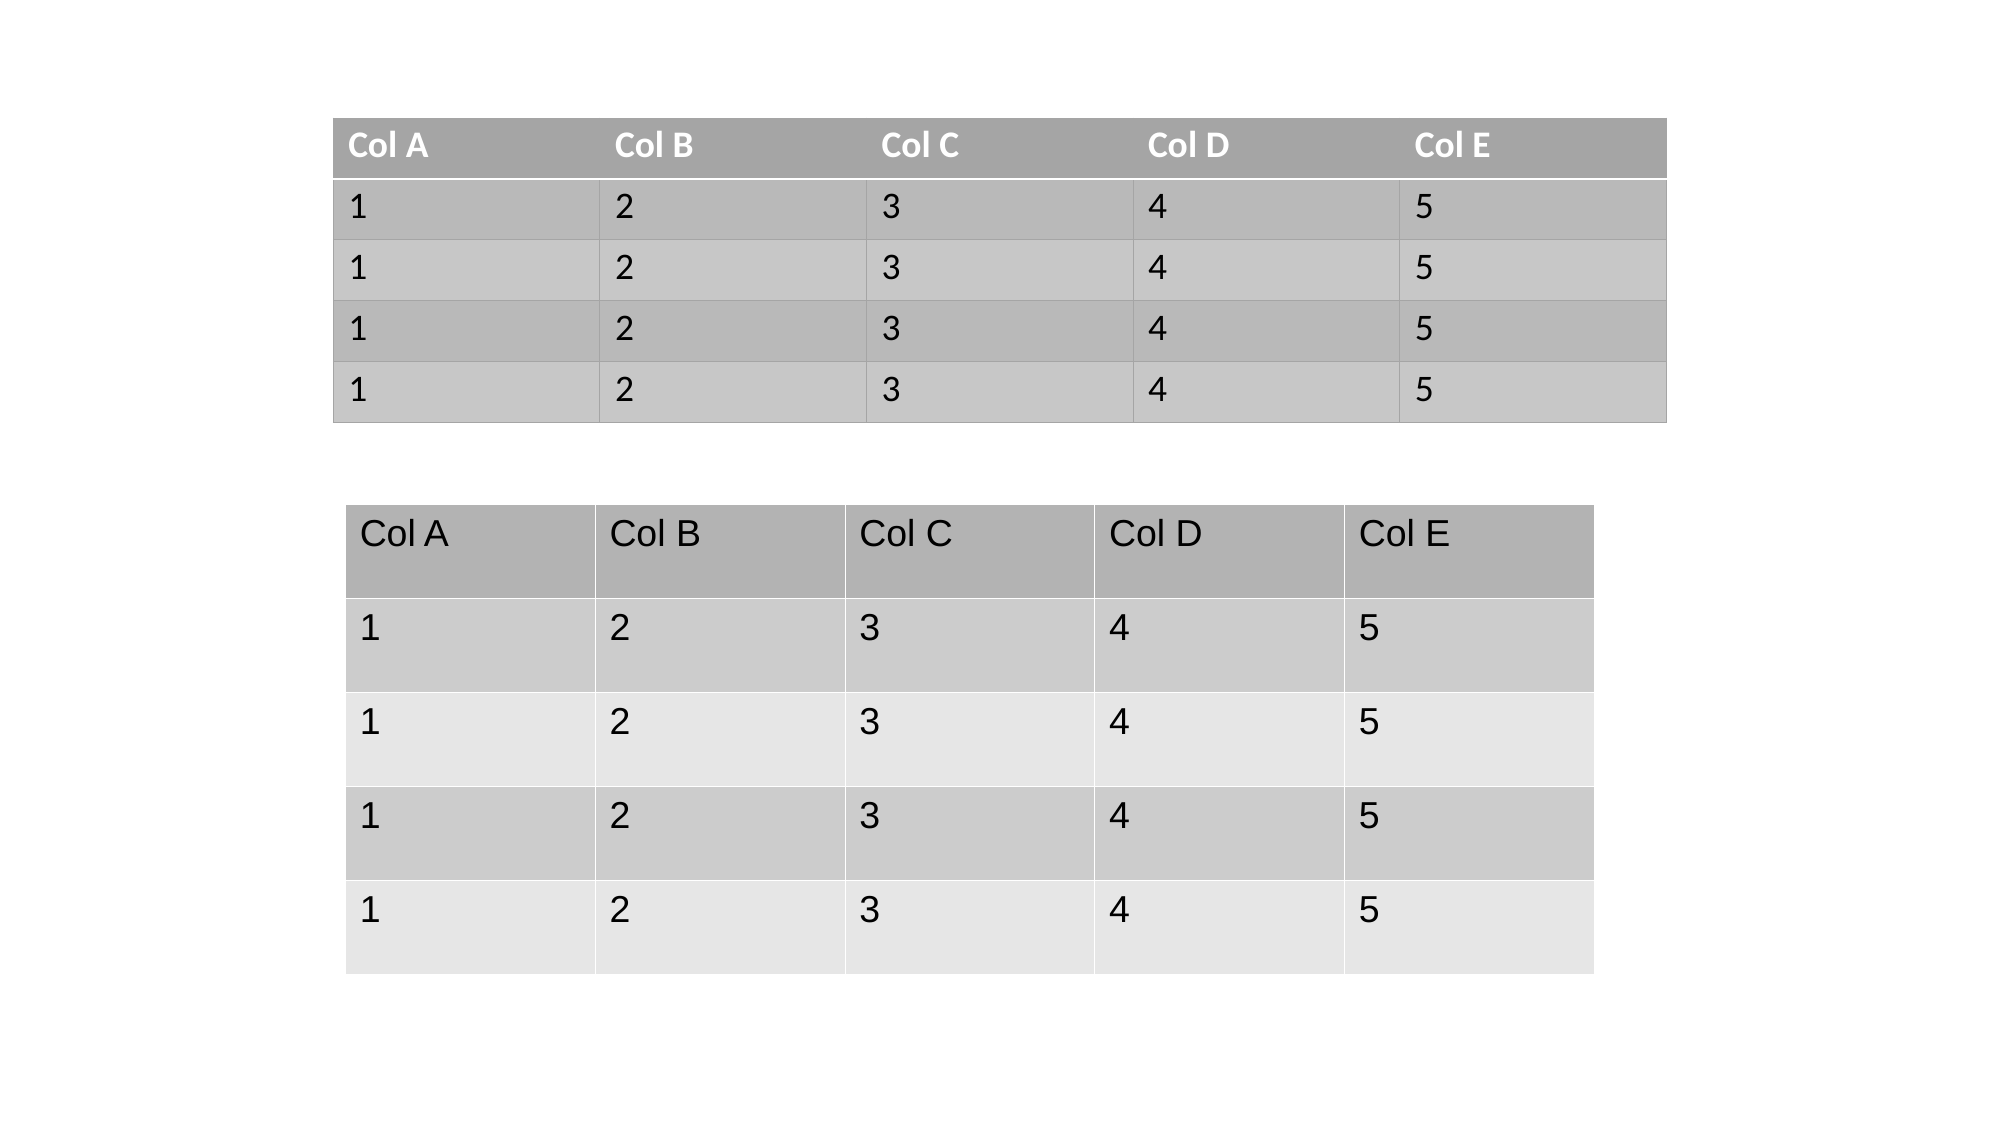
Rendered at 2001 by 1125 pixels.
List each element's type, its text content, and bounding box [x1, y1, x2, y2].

table_cell 3 [846, 787, 1094, 880]
table_cell 2 [600, 240, 866, 300]
table_header Col D [1095, 505, 1344, 598]
table_cell 2 [600, 301, 866, 361]
table_cell 3 [867, 362, 1133, 422]
table_cell 4 [1134, 301, 1399, 361]
table_cell 5 [1345, 787, 1594, 880]
table_cell 5 [1345, 599, 1594, 692]
table_cell 5 [1400, 180, 1666, 239]
table_header Col A [346, 505, 595, 598]
table_cell 5 [1345, 881, 1594, 974]
table_cell 1 [334, 240, 599, 300]
table_cell 2 [596, 693, 845, 786]
table_header Col E [1345, 505, 1594, 598]
table_cell 5 [1400, 240, 1666, 300]
table_cell 4 [1134, 240, 1399, 300]
table_cell 3 [867, 301, 1133, 361]
table_cell 1 [346, 787, 595, 880]
table_cell 4 [1095, 881, 1344, 974]
table_cell 2 [596, 881, 845, 974]
table_cell 5 [1400, 301, 1666, 361]
table_cell 4 [1095, 599, 1344, 692]
table_cell 3 [867, 180, 1133, 239]
table_header Col C [867, 119, 1133, 178]
table_cell 3 [846, 599, 1094, 692]
table_cell 4 [1134, 362, 1399, 422]
table_cell 1 [346, 599, 595, 692]
table_cell 1 [334, 180, 599, 239]
table_header Col B [596, 505, 845, 598]
table_cell 3 [867, 240, 1133, 300]
table_cell 1 [346, 881, 595, 974]
table_cell 2 [600, 362, 866, 422]
table_header Col C [846, 505, 1094, 598]
table_cell 2 [600, 180, 866, 239]
table_cell 5 [1400, 362, 1666, 422]
table_cell 2 [596, 787, 845, 880]
table_cell 5 [1345, 693, 1594, 786]
table_header Col A [334, 119, 599, 178]
table_header Col B [600, 119, 866, 178]
table_cell 4 [1134, 180, 1399, 239]
table_cell 3 [846, 693, 1094, 786]
table_cell 1 [334, 362, 599, 422]
table_header Col D [1134, 119, 1399, 178]
table_cell 3 [846, 881, 1094, 974]
table_cell 4 [1095, 693, 1344, 786]
table_cell 4 [1095, 787, 1344, 880]
table_cell 1 [346, 693, 595, 786]
table_cell 2 [596, 599, 845, 692]
table_header Col E [1400, 119, 1666, 178]
table_cell 1 [334, 301, 599, 361]
